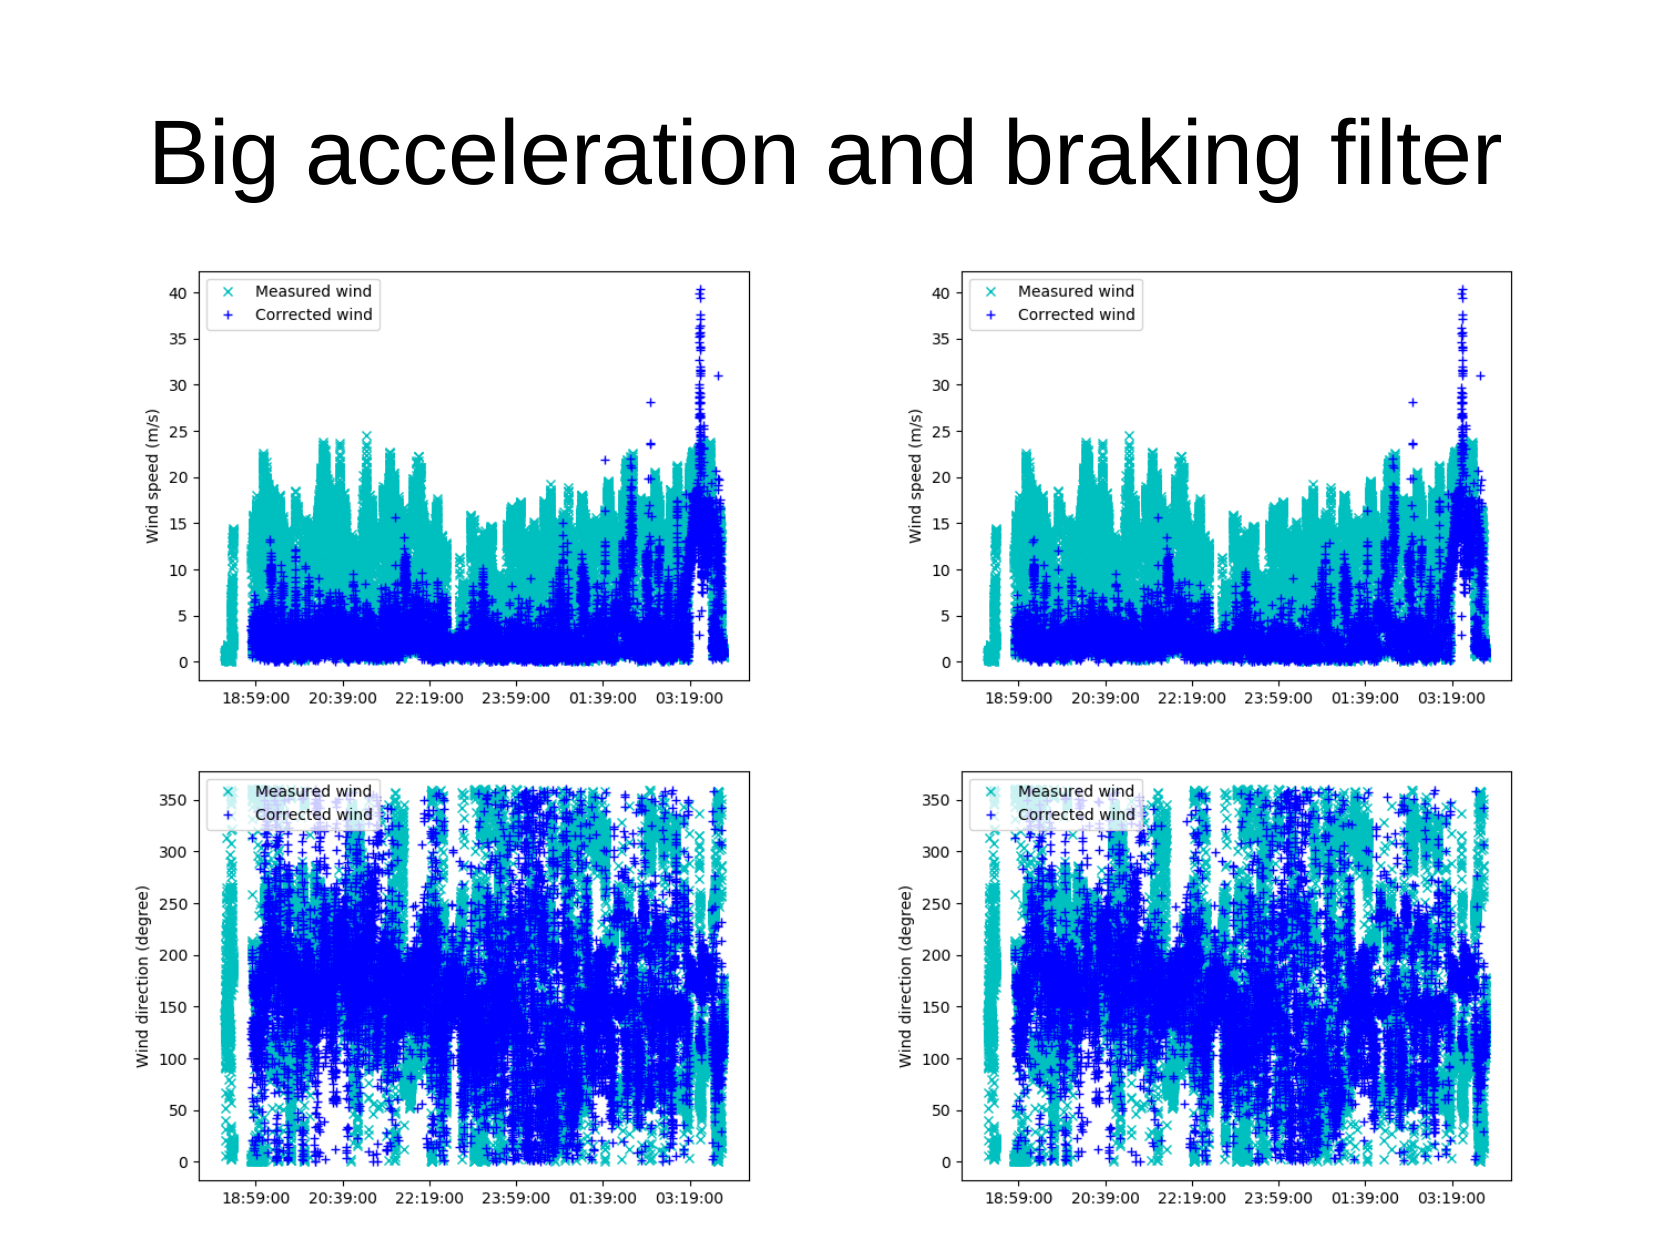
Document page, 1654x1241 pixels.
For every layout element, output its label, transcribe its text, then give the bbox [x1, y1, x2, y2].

title Big acceleration and braking filter [82, 49, 1571, 257]
picture [110, 257, 820, 1239]
picture [873, 207, 1582, 1239]
